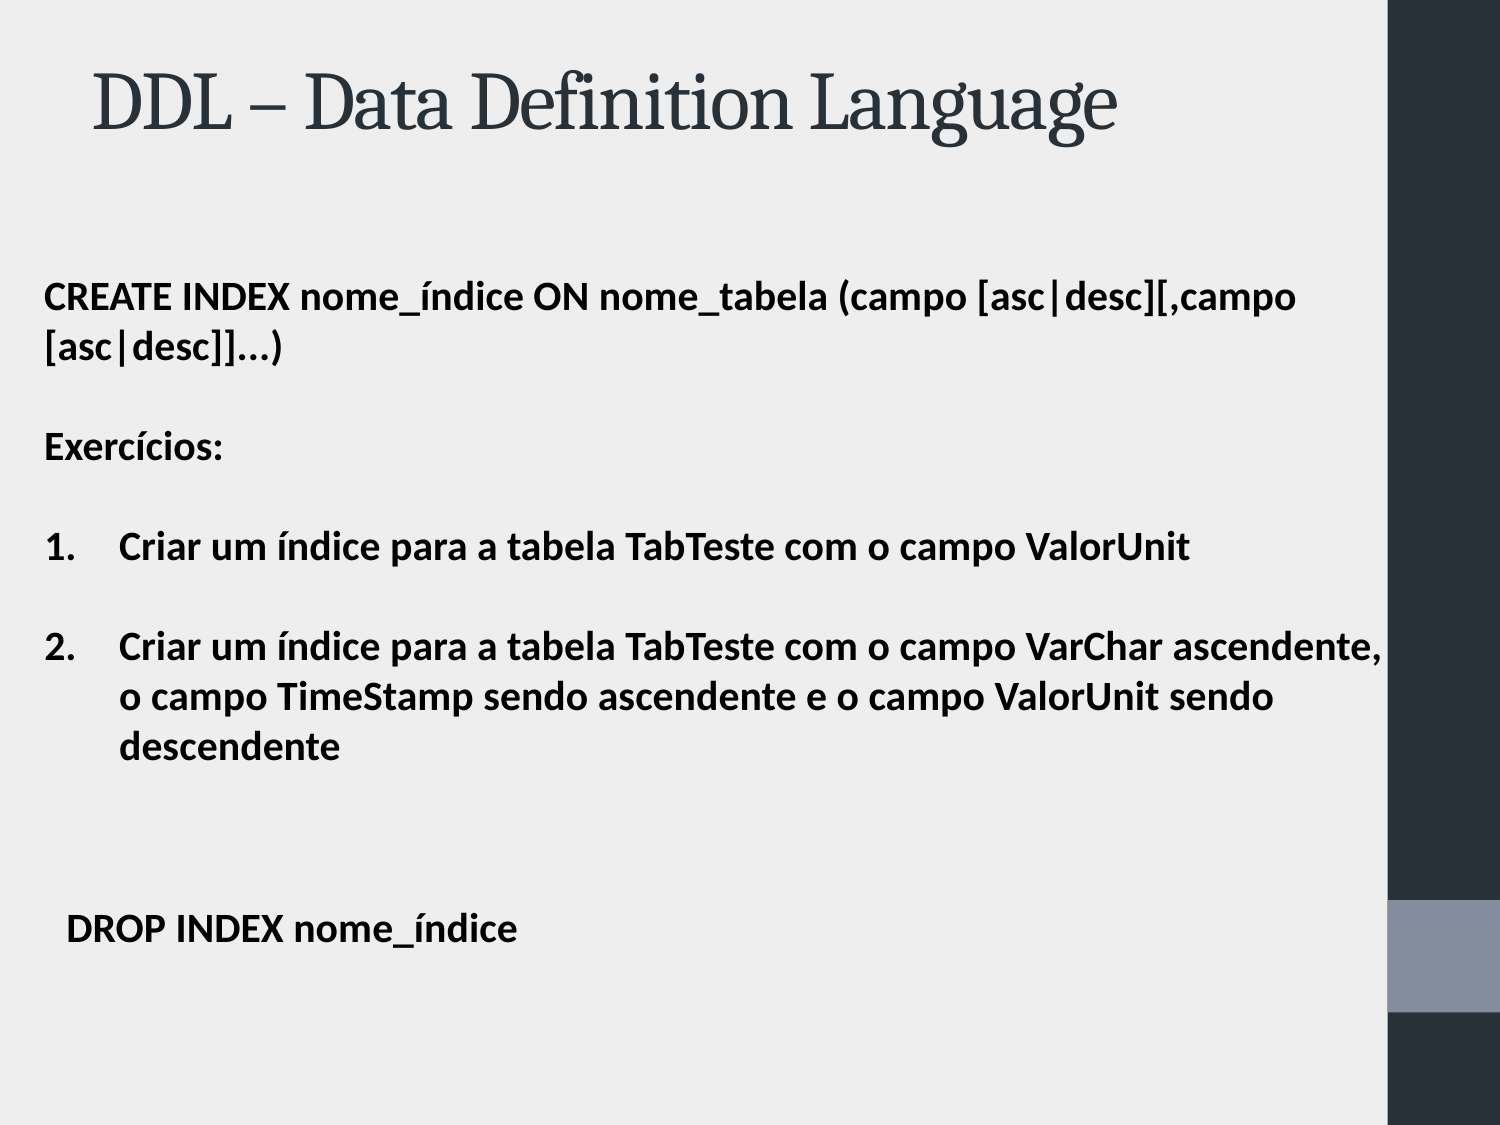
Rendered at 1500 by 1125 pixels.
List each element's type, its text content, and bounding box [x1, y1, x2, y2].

text_box CREATE INDEX nome_índice ON nome_tabela (campo [asc|desc][,campo [asc|desc]]...) Exercícios: Criar um índice para a tabela TabTeste com o campo ValorUnit Criar um índice para a tabela TabTeste com o campo VarChar ascendente, o campo TimeStamp sendo ascendente e o campo ValorUnit sendo descendente [29, 261, 1401, 777]
title DDL – Data Definition Language [76, 30, 1327, 161]
text_box DROP INDEX nome_índice [51, 893, 1424, 959]
